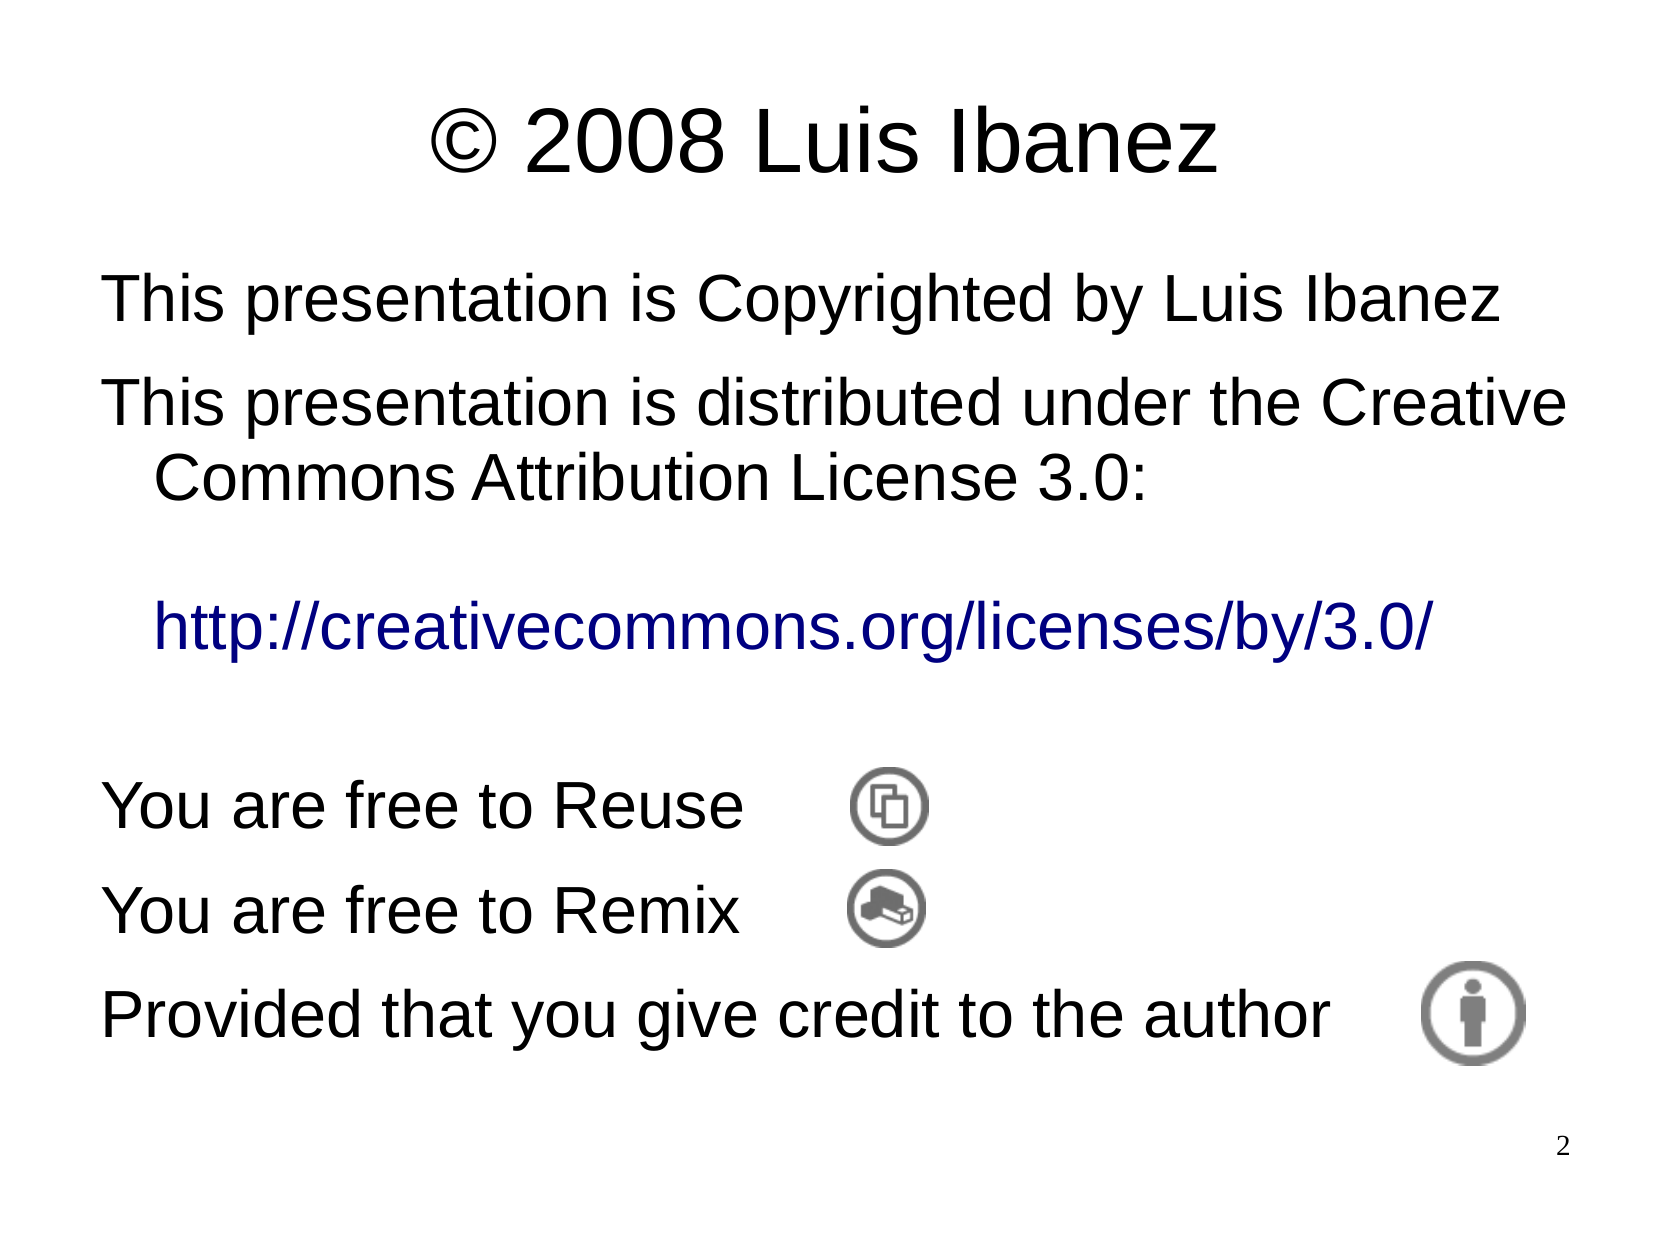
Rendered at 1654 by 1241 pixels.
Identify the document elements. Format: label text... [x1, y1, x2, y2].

picture [847, 869, 926, 948]
picture [1421, 961, 1526, 1066]
picture [850, 767, 929, 846]
title © 2008 Luis Ibanez [82, 37, 1571, 245]
list This presentation is Copyrighted by Luis Ibanez This presentation is distributed under the Creative Commons Attribution License 3.0: http://creativecommons.org/licenses/by/3.0/ You are free to Reuse You are free to Remix Provided that you give credit to the author [82, 260, 1571, 1052]
